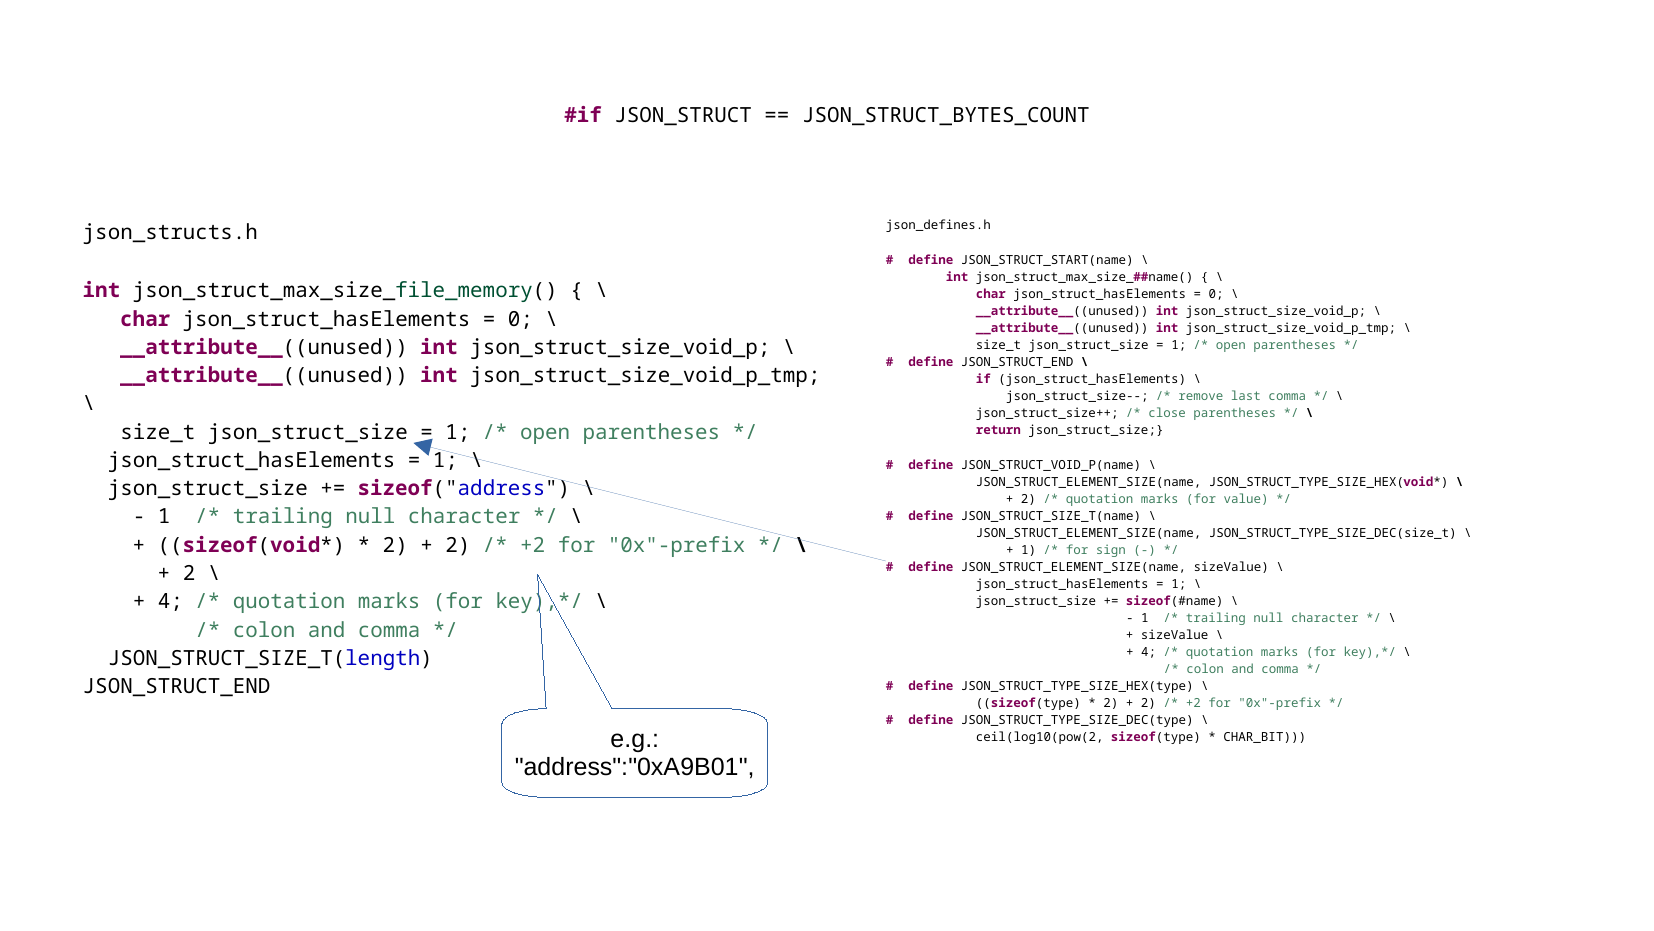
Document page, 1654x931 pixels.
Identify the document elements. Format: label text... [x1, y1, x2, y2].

list json_structs.h int json_struct_max_size_file_memory() { \ char json_struct_hasElements = 0; \ __attribute__((unused)) int json_struct_size_void_p; \ __attribute__((unused)) int json_struct_size_void_p_tmp; \ size_t json_struct_size = 1; /* open parentheses */ json_struct_hasElements = 1; \ json_struct_size += sizeof("address") \ - 1 /* trailing null character */ \ + ((sizeof(void*) * 2) + 2) /* +2 for "0x"-prefix */ \ + 2 \ + 4; /* quotation marks (for key),*/ \ /* colon and comma */ JSON_STRUCT_SIZE_T(length) JSON_STRUCT_END [82, 217, 827, 758]
title #if JSON_STRUCT == JSON_STRUCT_BYTES_COUNT [82, 37, 1571, 193]
list json_defines.h # define JSON_STRUCT_START(name) \ int json_struct_max_size_##name() { \ char json_struct_hasElements = 0; \ __attribute__((unused)) int json_struct_size_void_p; \ __attribute__((unused)) int json_struct_size_void_p_tmp; \ size_t json_struct_size = 1; /* open parentheses */ # define JSON_STRUCT_END \ if (json_struct_hasElements) \ json_struct_size--; /* remove last comma */ \ json_struct_size++; /* close parentheses */ \ return json_struct_size;} # define JSON_STRUCT_VOID_P(name) \ JSON_STRUCT_ELEMENT_SIZE(name, JSON_STRUCT_TYPE_SIZE_HEX(void*) \ + 2) /* quotation marks (for value) */ # define JSON_STRUCT_SIZE_T(name) \ JSON_STRUCT_ELEMENT_SIZE(name, JSON_STRUCT_TYPE_SIZE_DEC(size_t) \ + 1) /* for sign (-) */ # define JSON_STRUCT_ELEMENT_SIZE(name, sizeValue) \ json_struct_hasElements = 1; \ json_struct_size += sizeof(#name) \ - 1 /* trailing null character */ \ + sizeValue \ + 4; /* quotation marks (for key),*/ \ /* colon and comma */ # define JSON_STRUCT_TYPE_SIZE_HEX(type) \ ((sizeof(type) * 2) + 2) /* +2 for "0x"-prefix */ # define JSON_STRUCT_TYPE_SIZE_DEC(type) \ ceil(log10(pow(2, sizeof(type) * CHAR_BIT))) [885, 216, 1571, 756]
text_box e.g.: "address":"0xA9B01", [501, 574, 768, 798]
